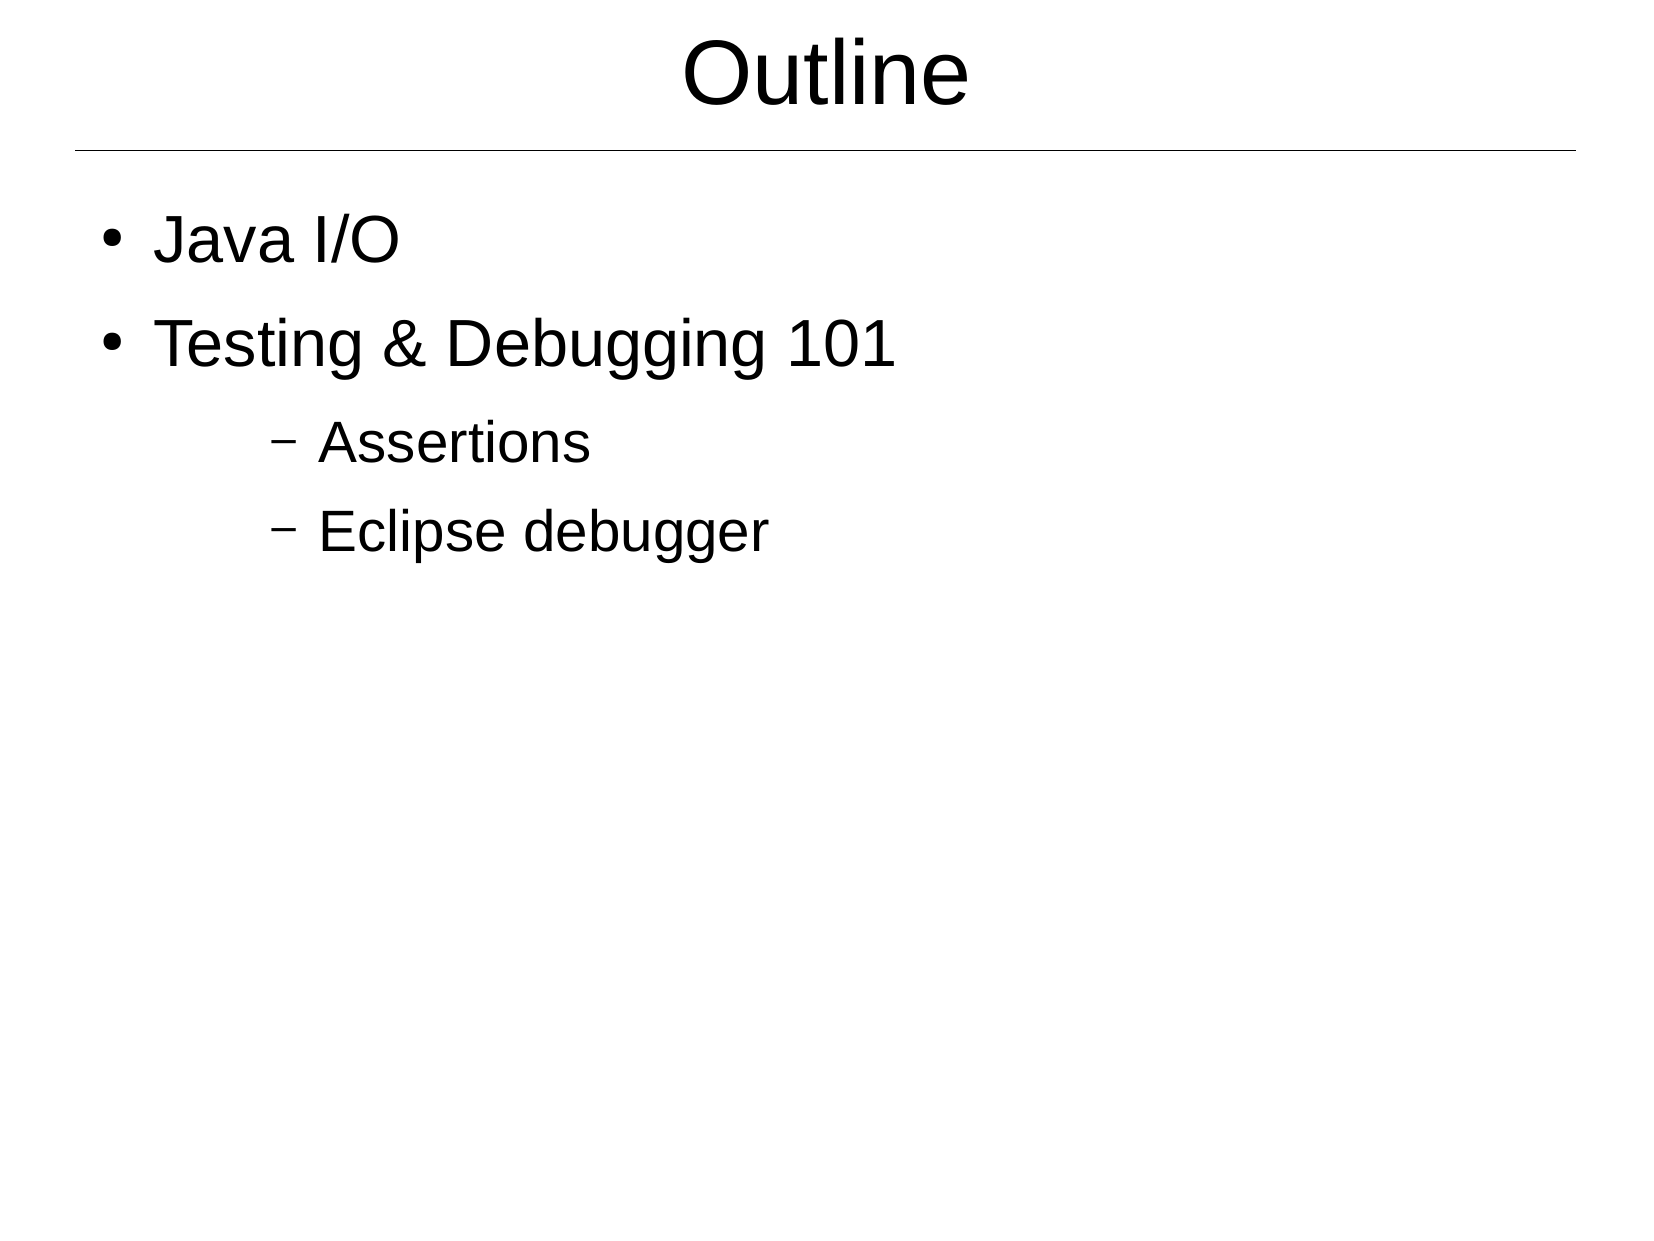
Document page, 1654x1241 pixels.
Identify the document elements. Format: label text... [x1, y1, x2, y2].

title Outline [82, 0, 1571, 151]
list Java I/O Testing & Debugging 101 Assertions Eclipse debugger [82, 201, 1571, 1021]
